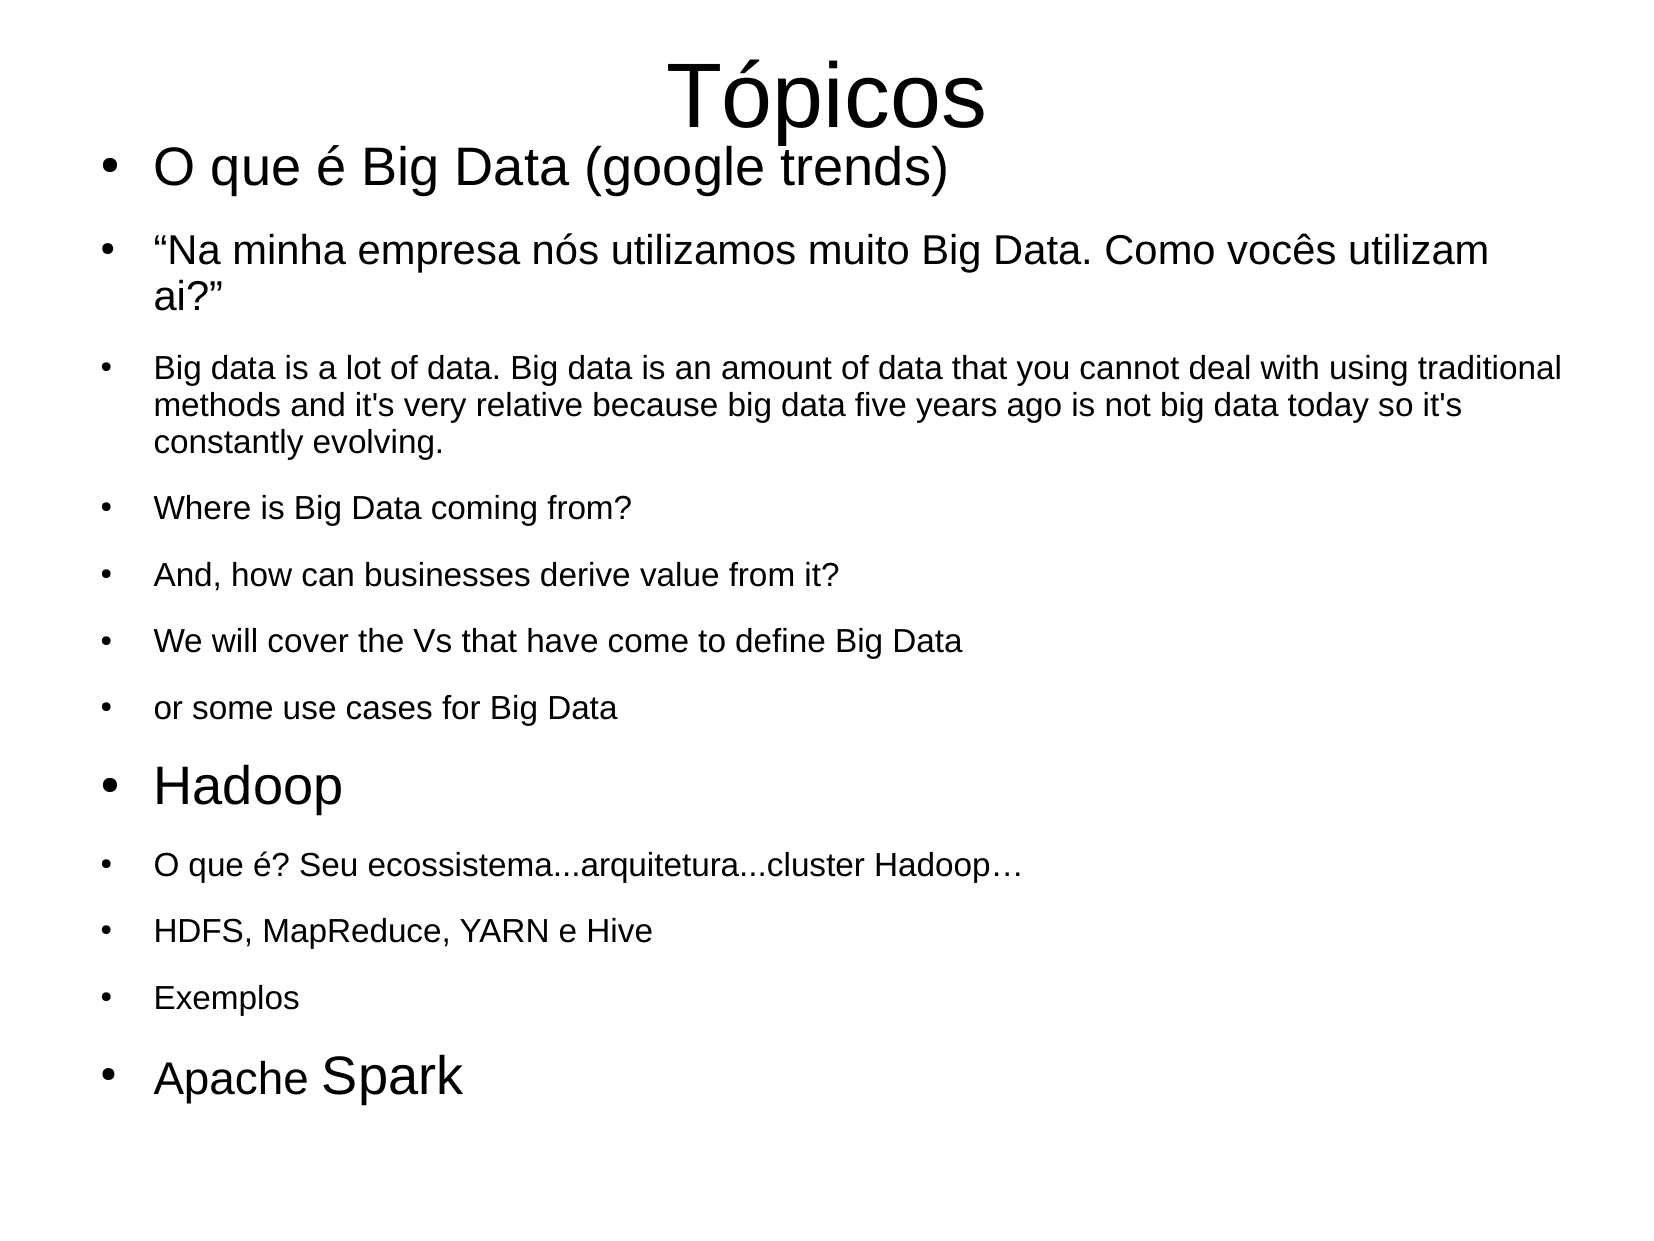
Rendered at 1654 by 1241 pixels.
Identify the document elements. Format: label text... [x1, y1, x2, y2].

title Tópicos [82, 44, 1571, 136]
list O que é Big Data (google trends) “Na minha empresa nós utilizamos muito Big Data. Como vocês utilizam ai?” Big data is a lot of data. Big data is an amount of data that you cannot deal with using traditional methods and it's very relative because big data five years ago is not big data today so it's constantly evolving. Where is Big Data coming from? And, how can businesses derive value from it? We will cover the Vs that have come to define Big Data or some use cases for Big Data Hadoop O que é? Seu ecossistema...arquitetura...cluster Hadoop… HDFS, MapReduce, YARN e Hive Exemplos Apache Spark [82, 136, 1571, 1170]
